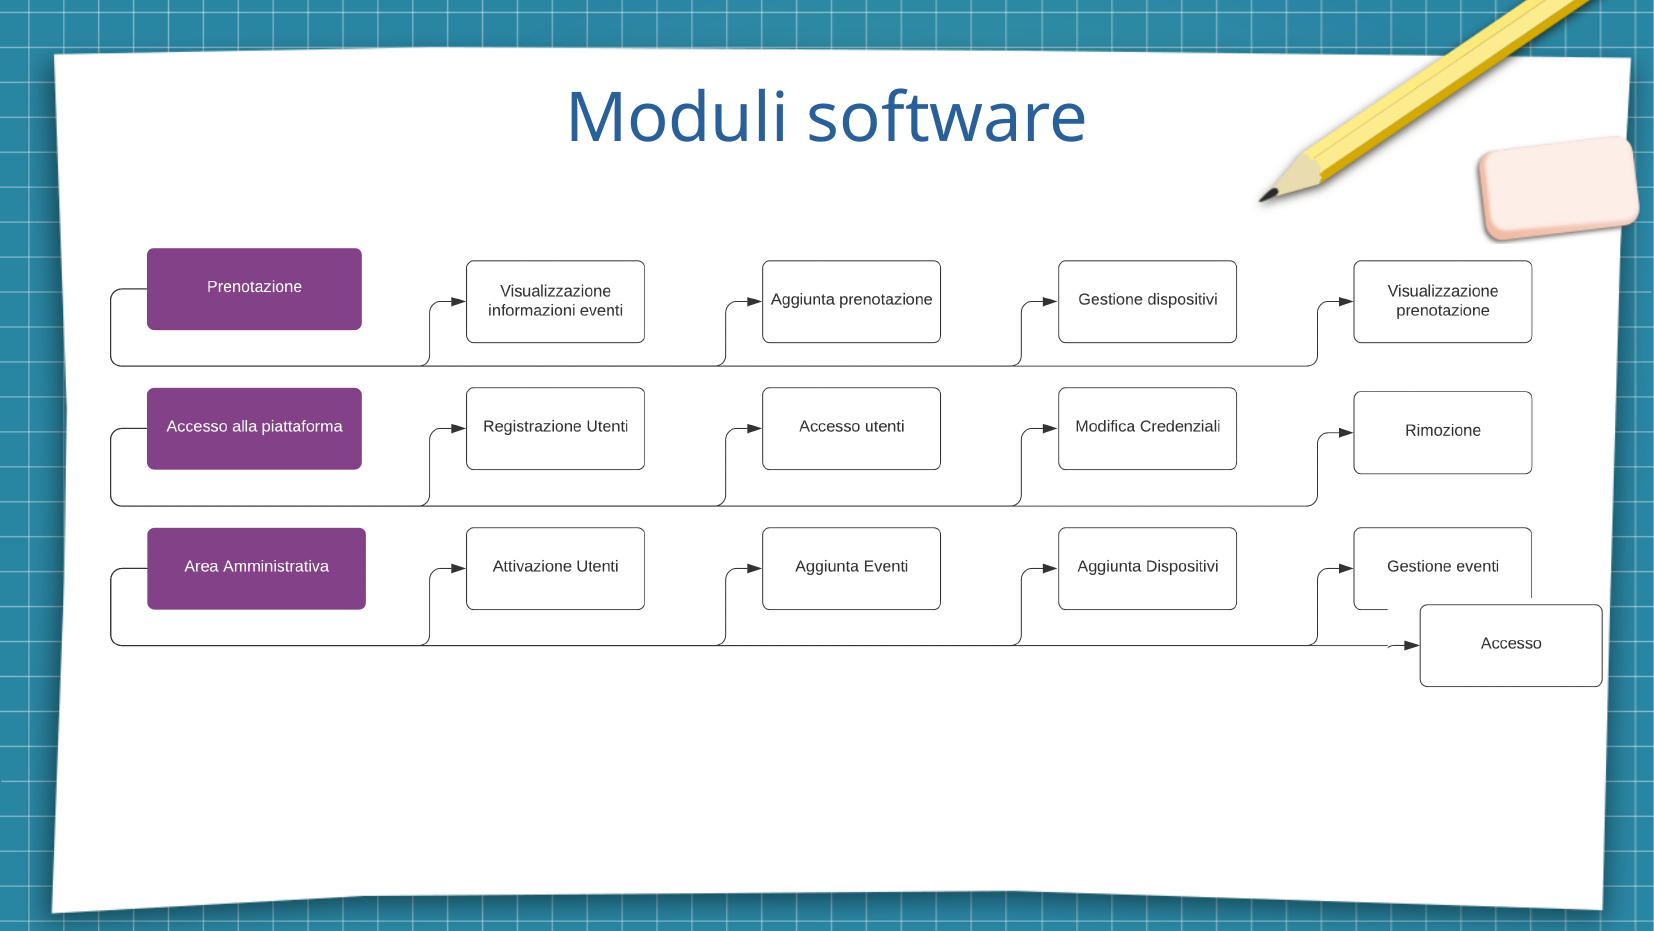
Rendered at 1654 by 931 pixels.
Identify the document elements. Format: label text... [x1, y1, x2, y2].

title Moduli software [82, 37, 1571, 193]
picture [0, 0, 1654, 931]
